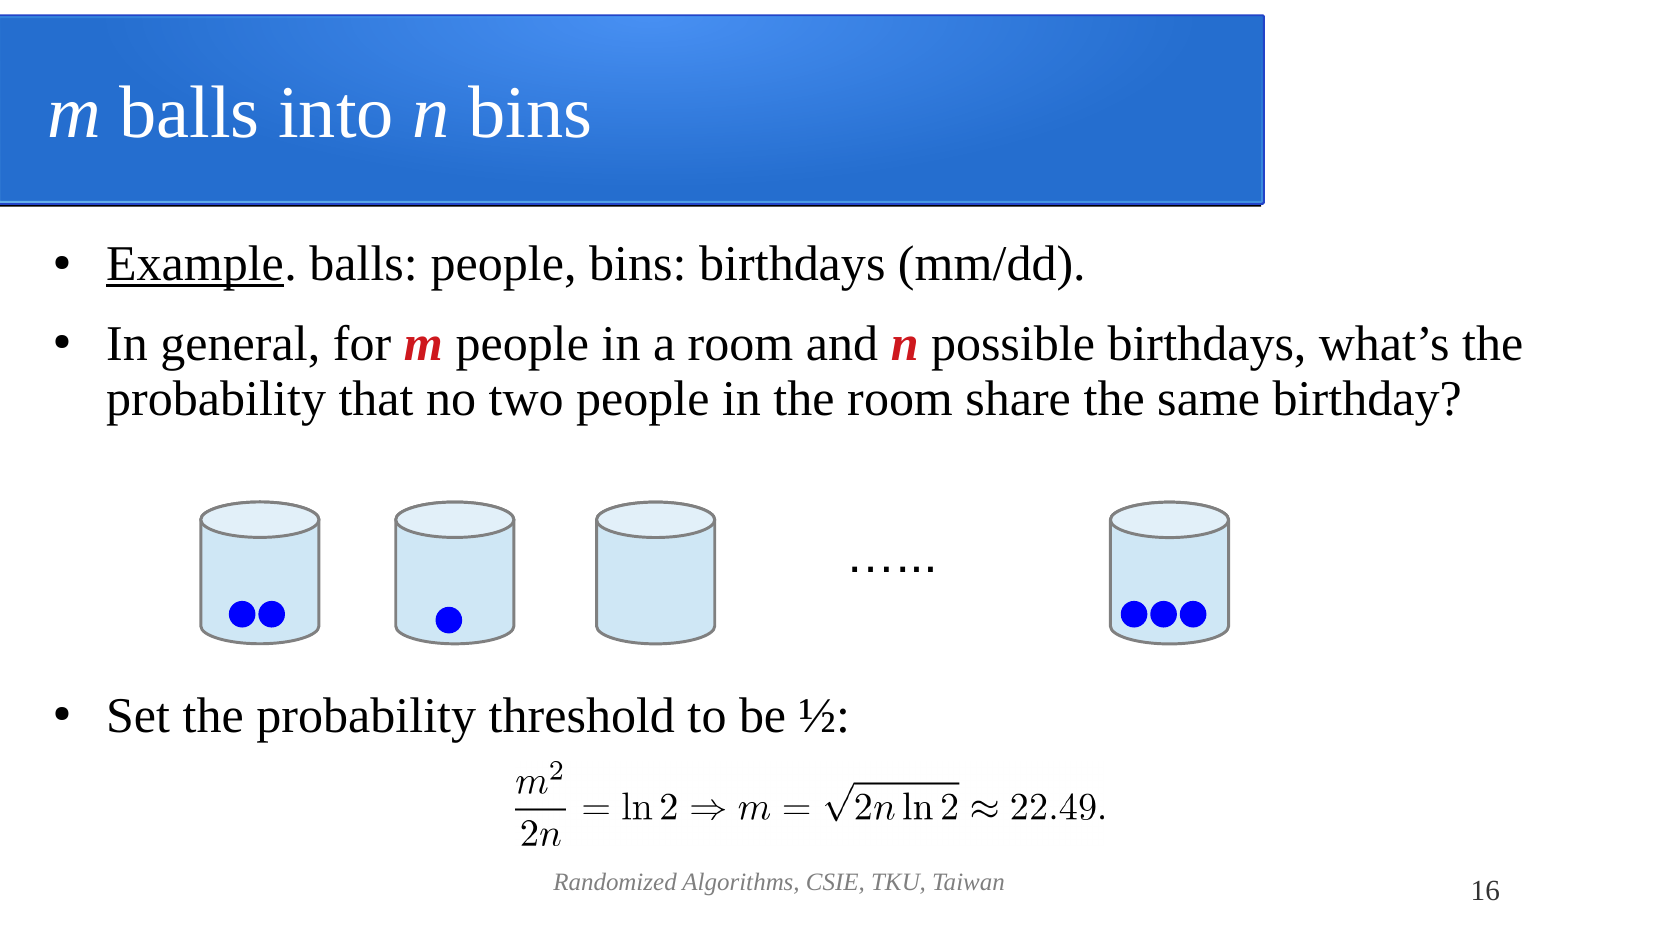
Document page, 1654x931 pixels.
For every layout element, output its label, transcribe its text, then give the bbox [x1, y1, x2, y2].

list Example. balls: people, bins: birthdays (mm/dd). In general, for m people in a room and n possible birthdays, what’s the probability that no two people in the room share the same birthday? Set the probability threshold to be ½: [35, 236, 1571, 851]
title m balls into n bins [47, 35, 1199, 189]
picture [515, 761, 1104, 846]
